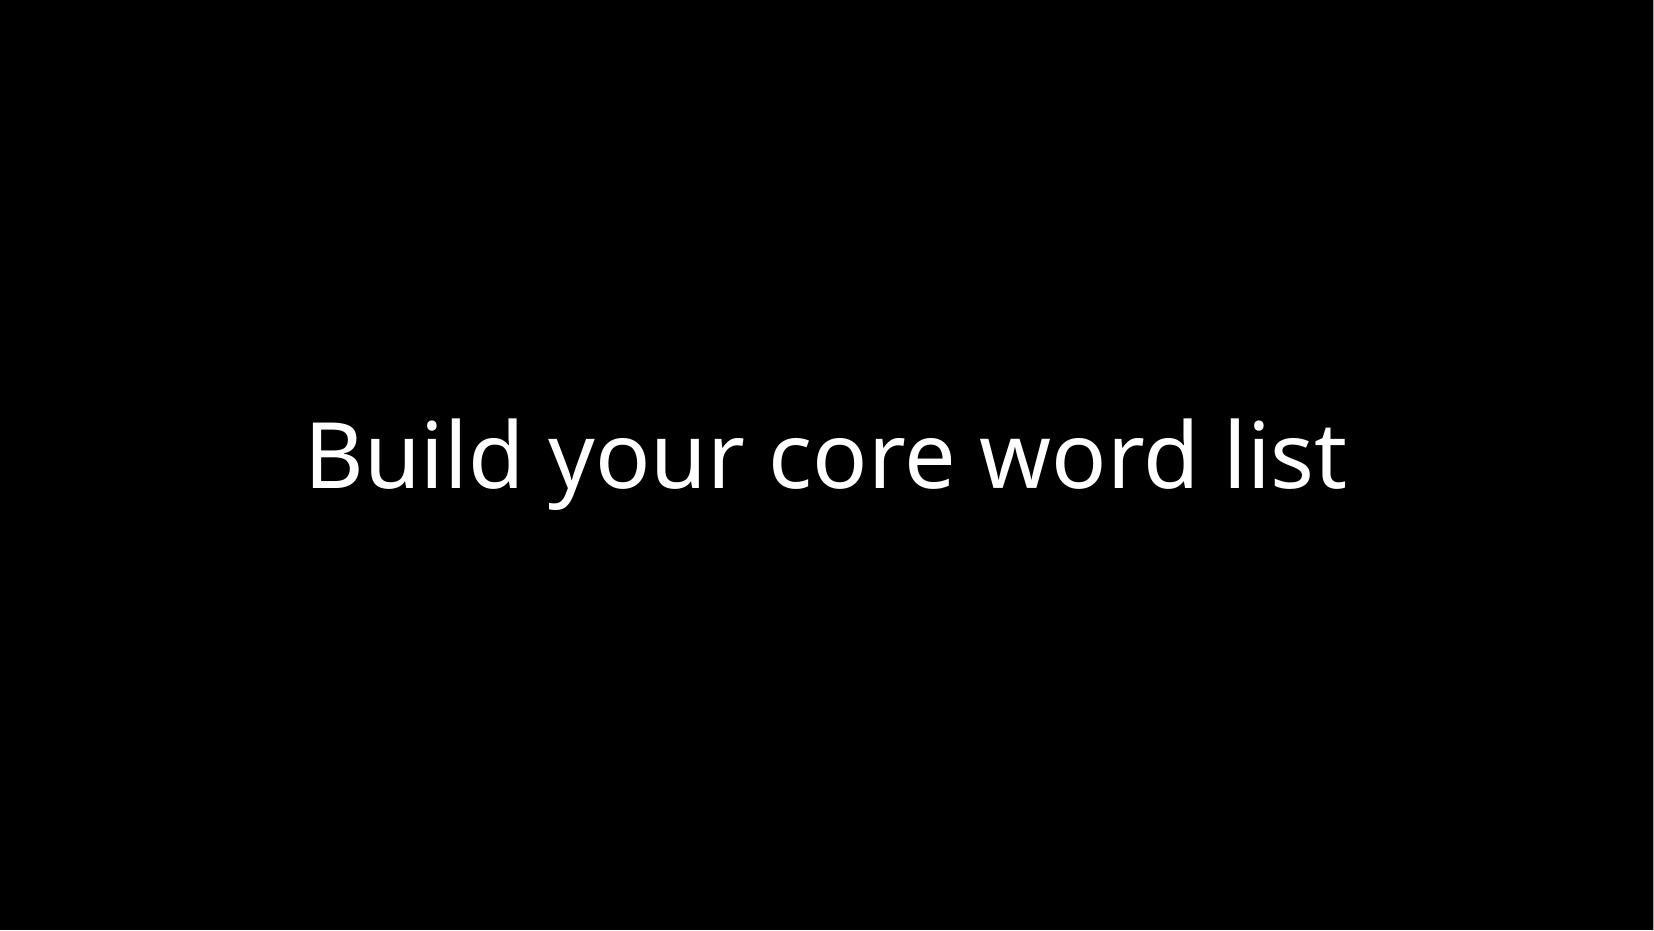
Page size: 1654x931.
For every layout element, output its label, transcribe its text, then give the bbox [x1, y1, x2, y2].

title Build your core word list [82, 375, 1571, 531]
